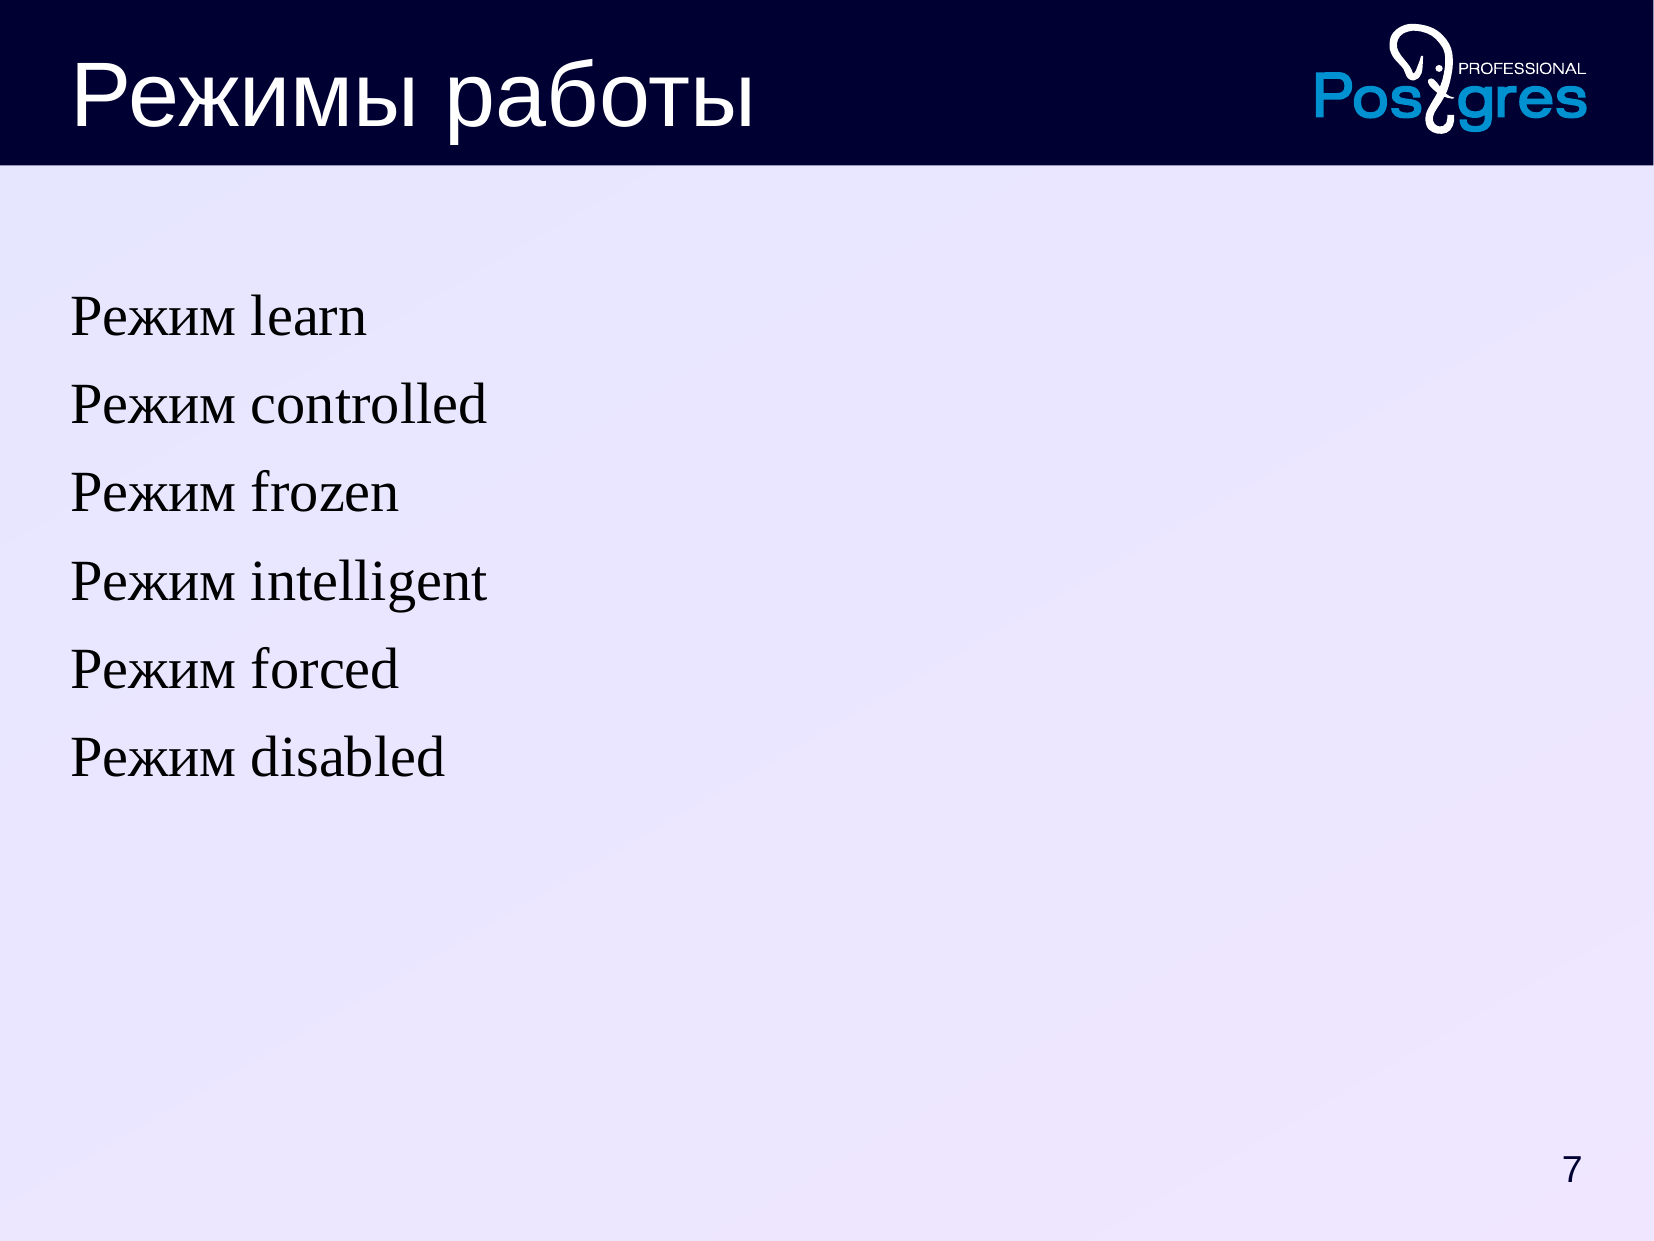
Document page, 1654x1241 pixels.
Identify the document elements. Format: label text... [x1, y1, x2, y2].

list Режим learn Режим controlled Режим frozen Режим intelligent Режим forced Режим disabled [70, 283, 1559, 1003]
title Режимы работы [70, 43, 1241, 147]
